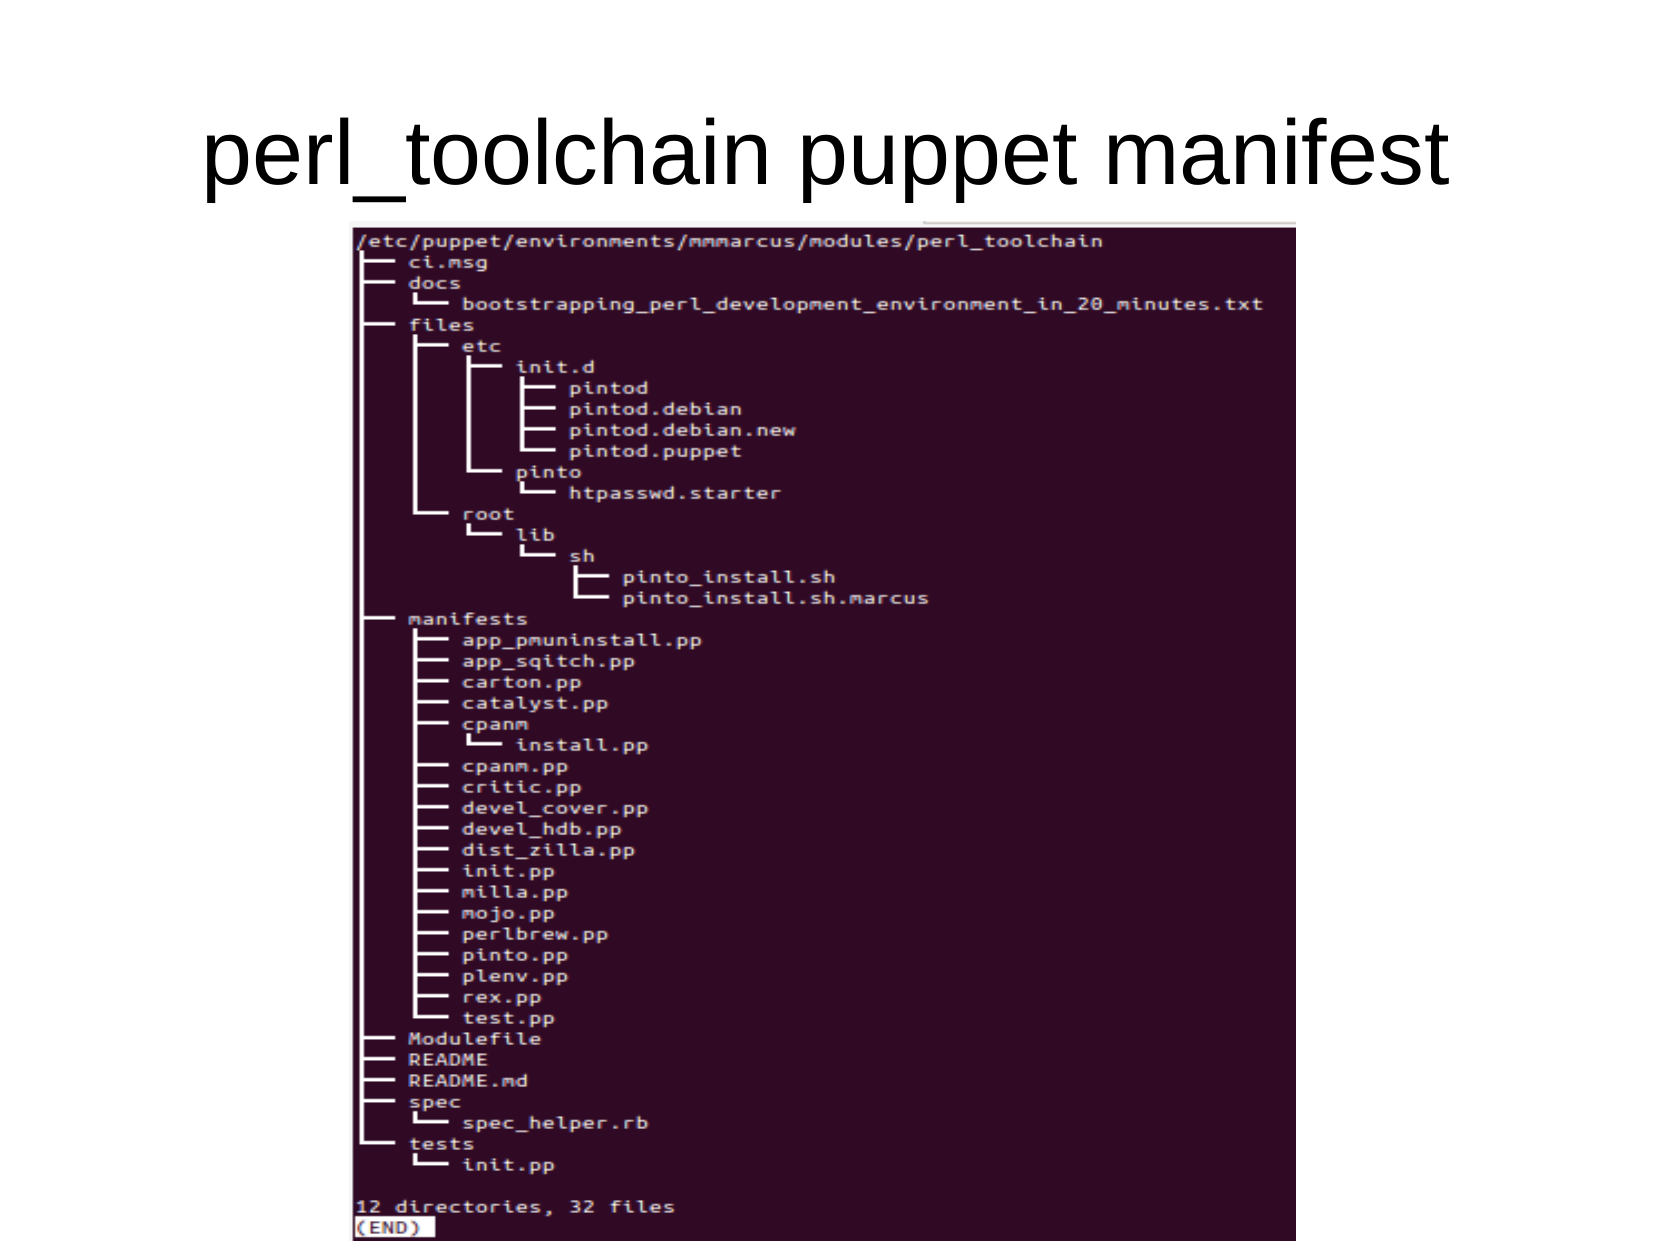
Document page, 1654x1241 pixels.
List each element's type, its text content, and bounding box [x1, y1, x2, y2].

title perl_toolchain puppet manifest [82, 49, 1571, 257]
picture [349, 221, 1296, 1241]
